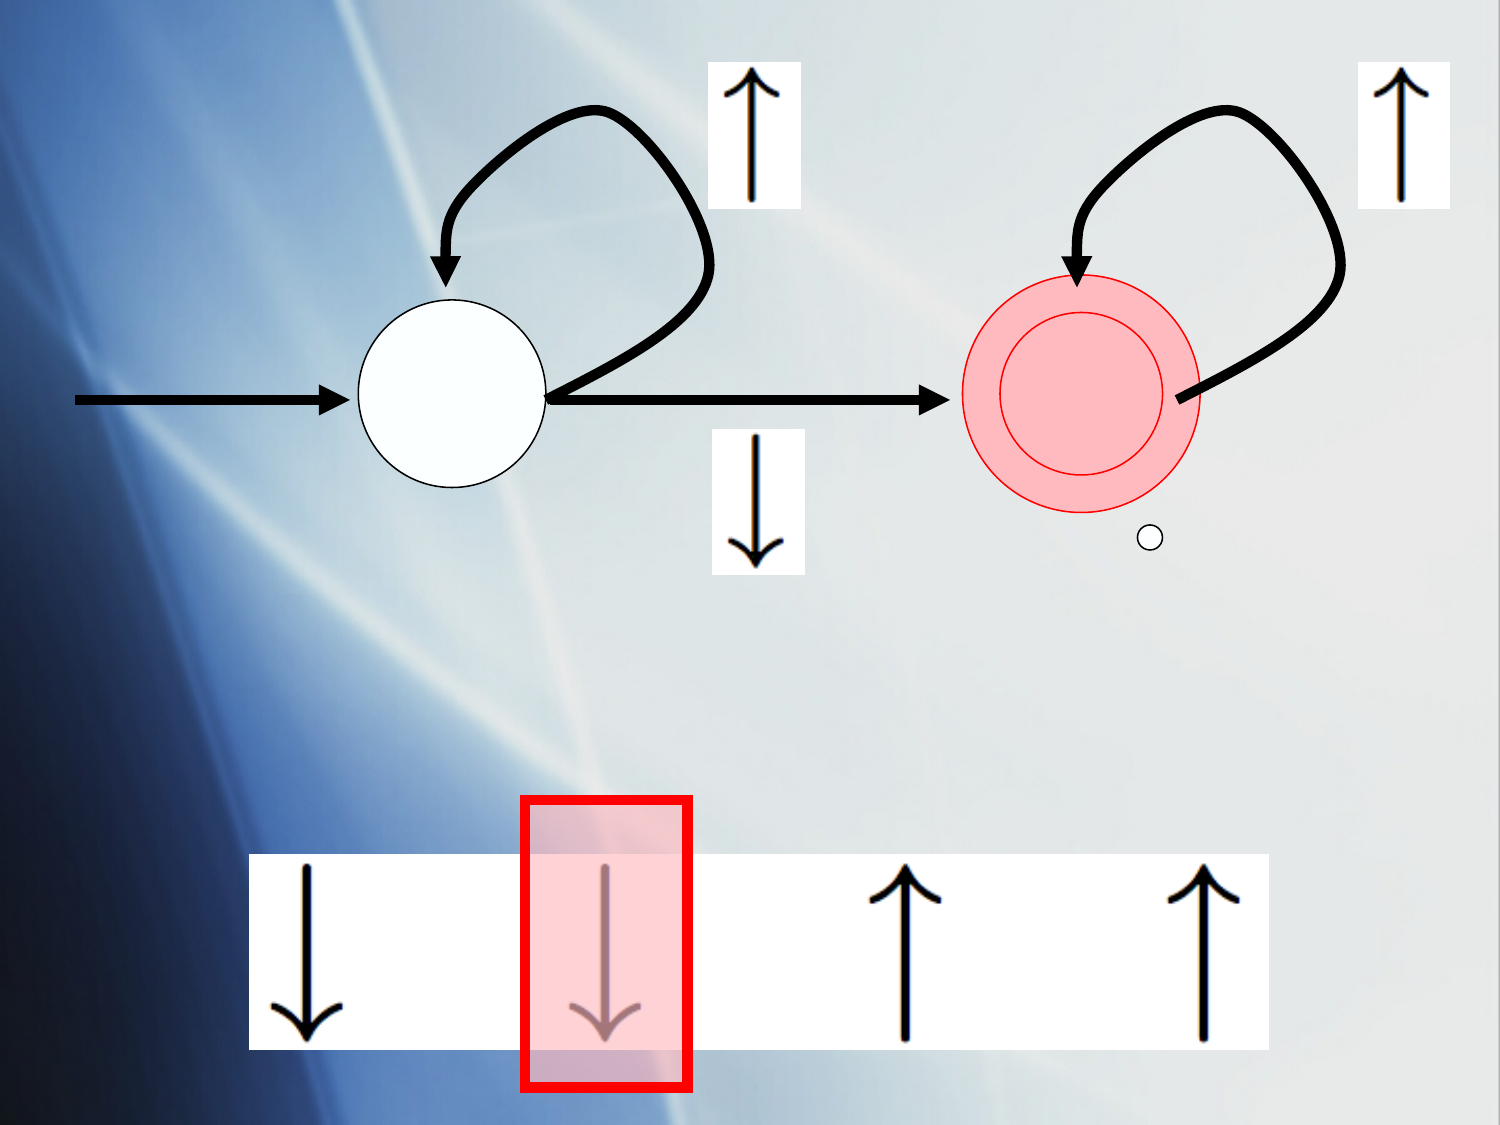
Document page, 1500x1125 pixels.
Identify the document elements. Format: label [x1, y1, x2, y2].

text_box [962, 275, 1201, 513]
text_box [525, 800, 688, 1088]
picture [0, 0, 1500, 1125]
text_box [358, 299, 546, 488]
text_box [1137, 524, 1163, 550]
